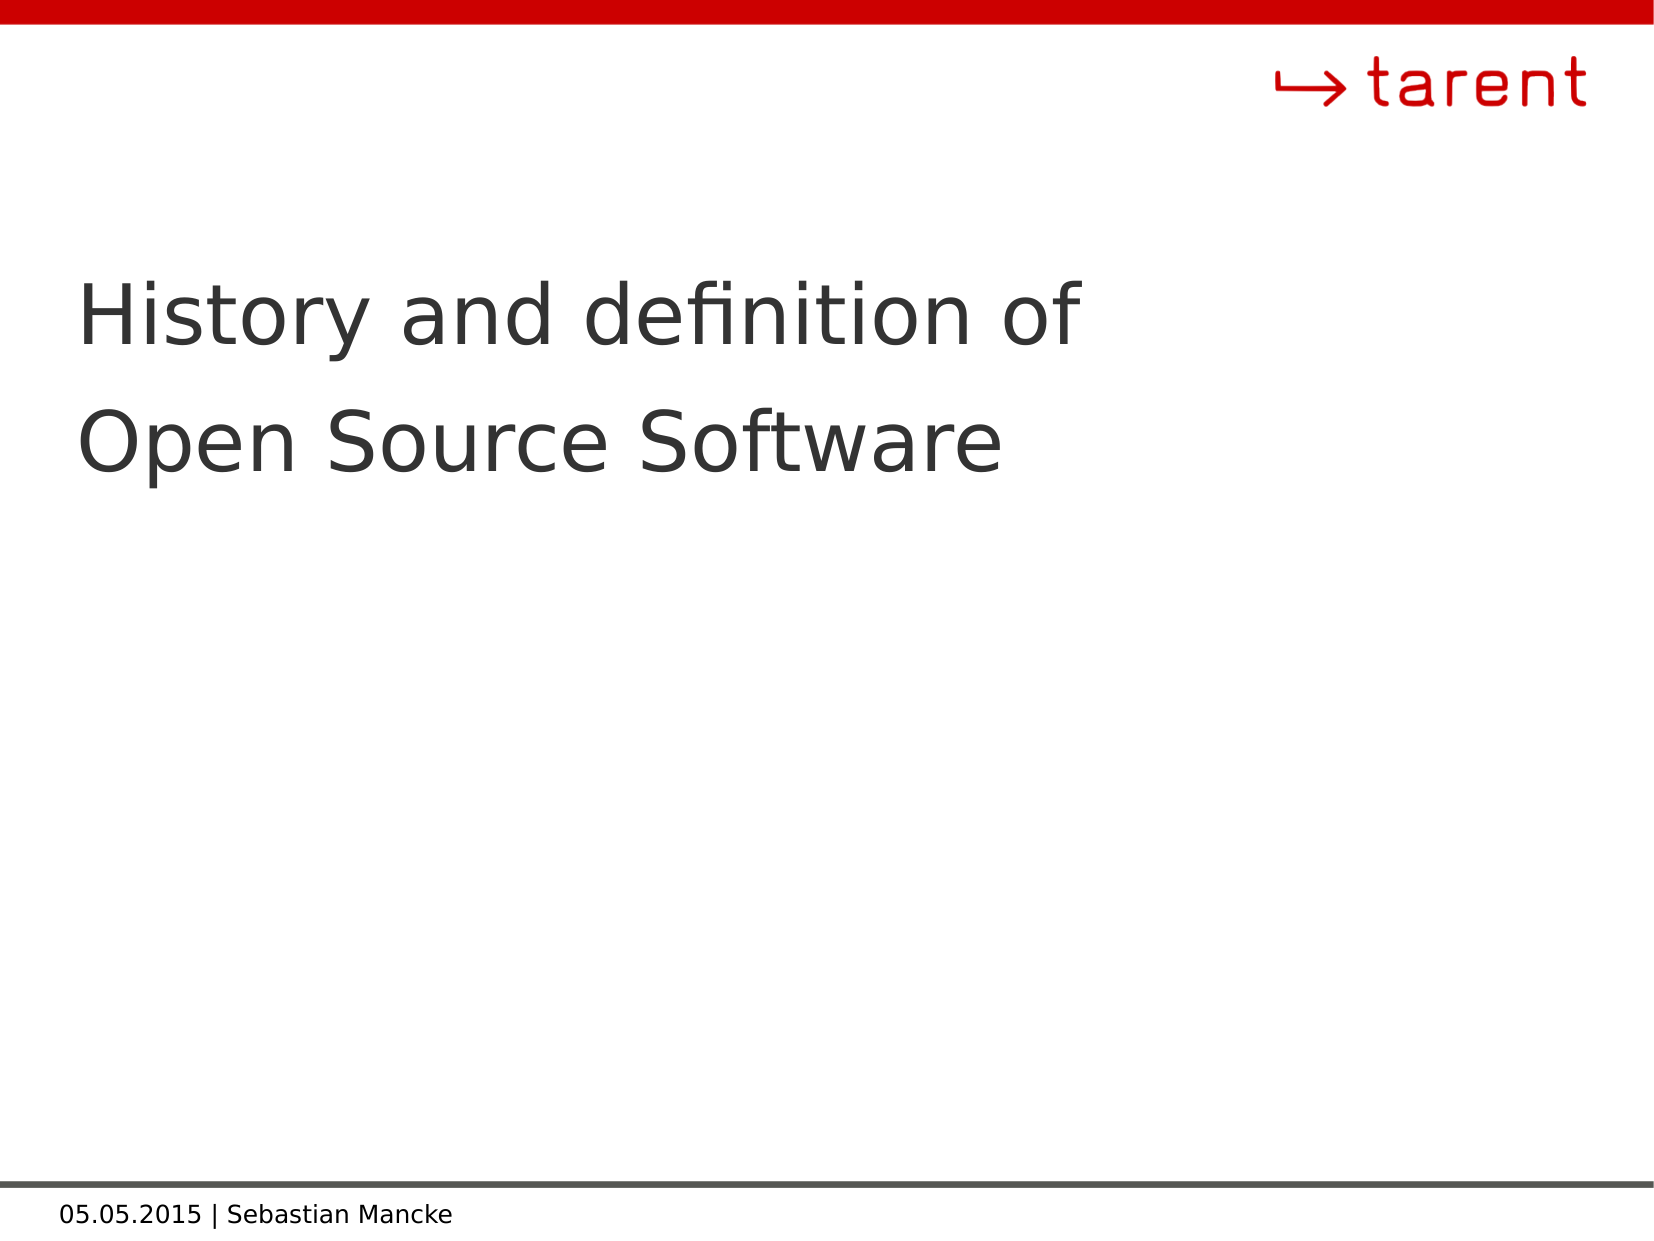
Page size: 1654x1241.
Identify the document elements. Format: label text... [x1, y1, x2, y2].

picture [1253, 51, 1612, 120]
list History and definition of Open Source Software [59, 267, 1548, 1022]
picture [0, 0, 1654, 26]
picture [0, 1181, 1654, 1188]
